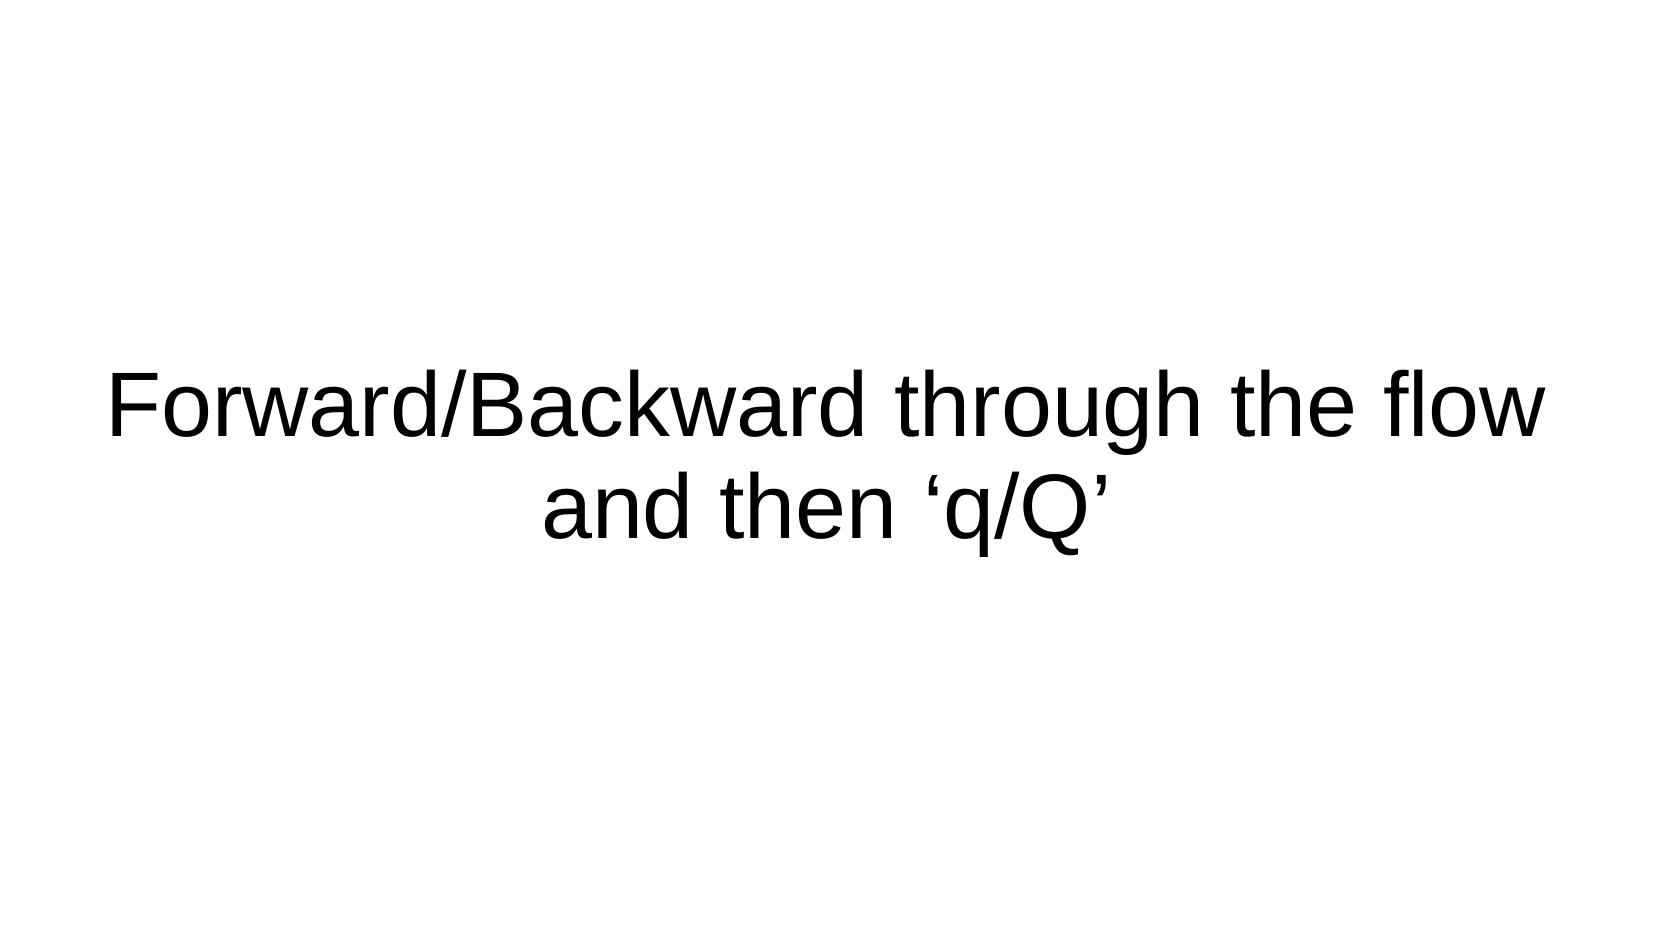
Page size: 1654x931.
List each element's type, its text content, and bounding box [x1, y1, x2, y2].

title Forward/Backward through the flow and then ‘q/Q’ [82, 37, 1571, 875]
